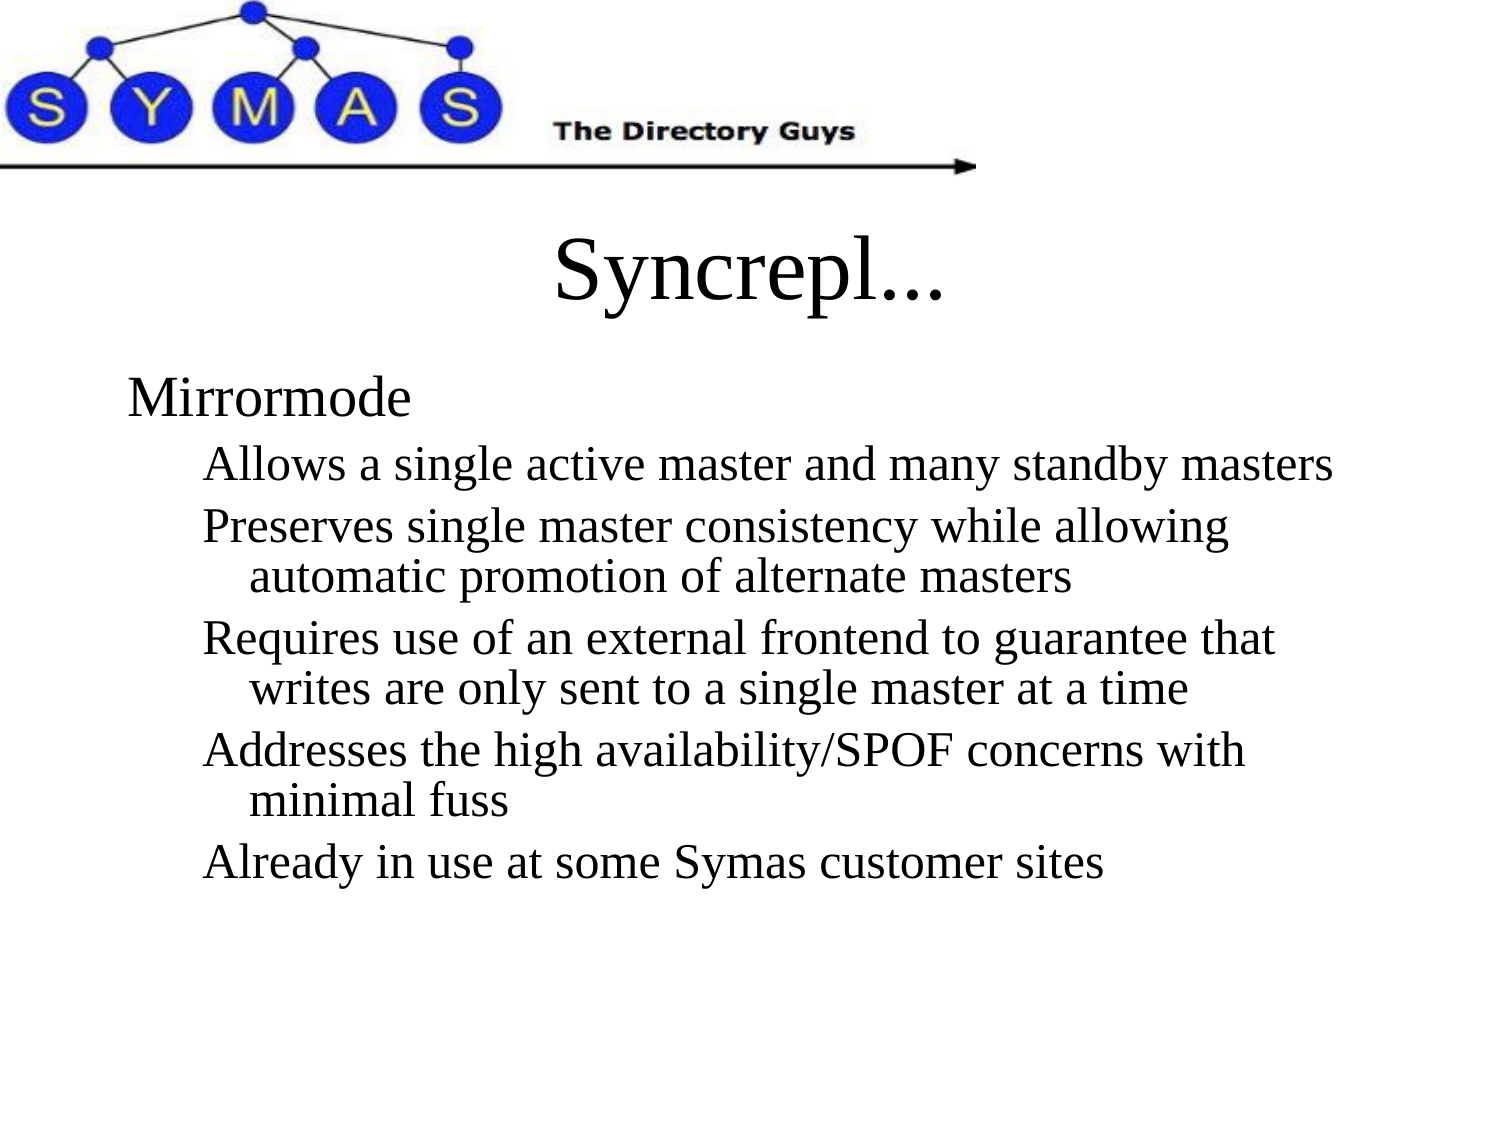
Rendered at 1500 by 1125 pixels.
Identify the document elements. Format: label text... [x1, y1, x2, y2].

list Mirrormode Allows a single active master and many standby masters Preserves single master consistency while allowing automatic promotion of alternate masters Requires use of an external frontend to guarantee that writes are only sent to a single master at a time Addresses the high availability/SPOF concerns with minimal fuss Already in use at some Symas customer sites [112, 362, 1388, 1038]
title Syncrepl... [112, 187, 1388, 351]
picture [0, 0, 976, 188]
